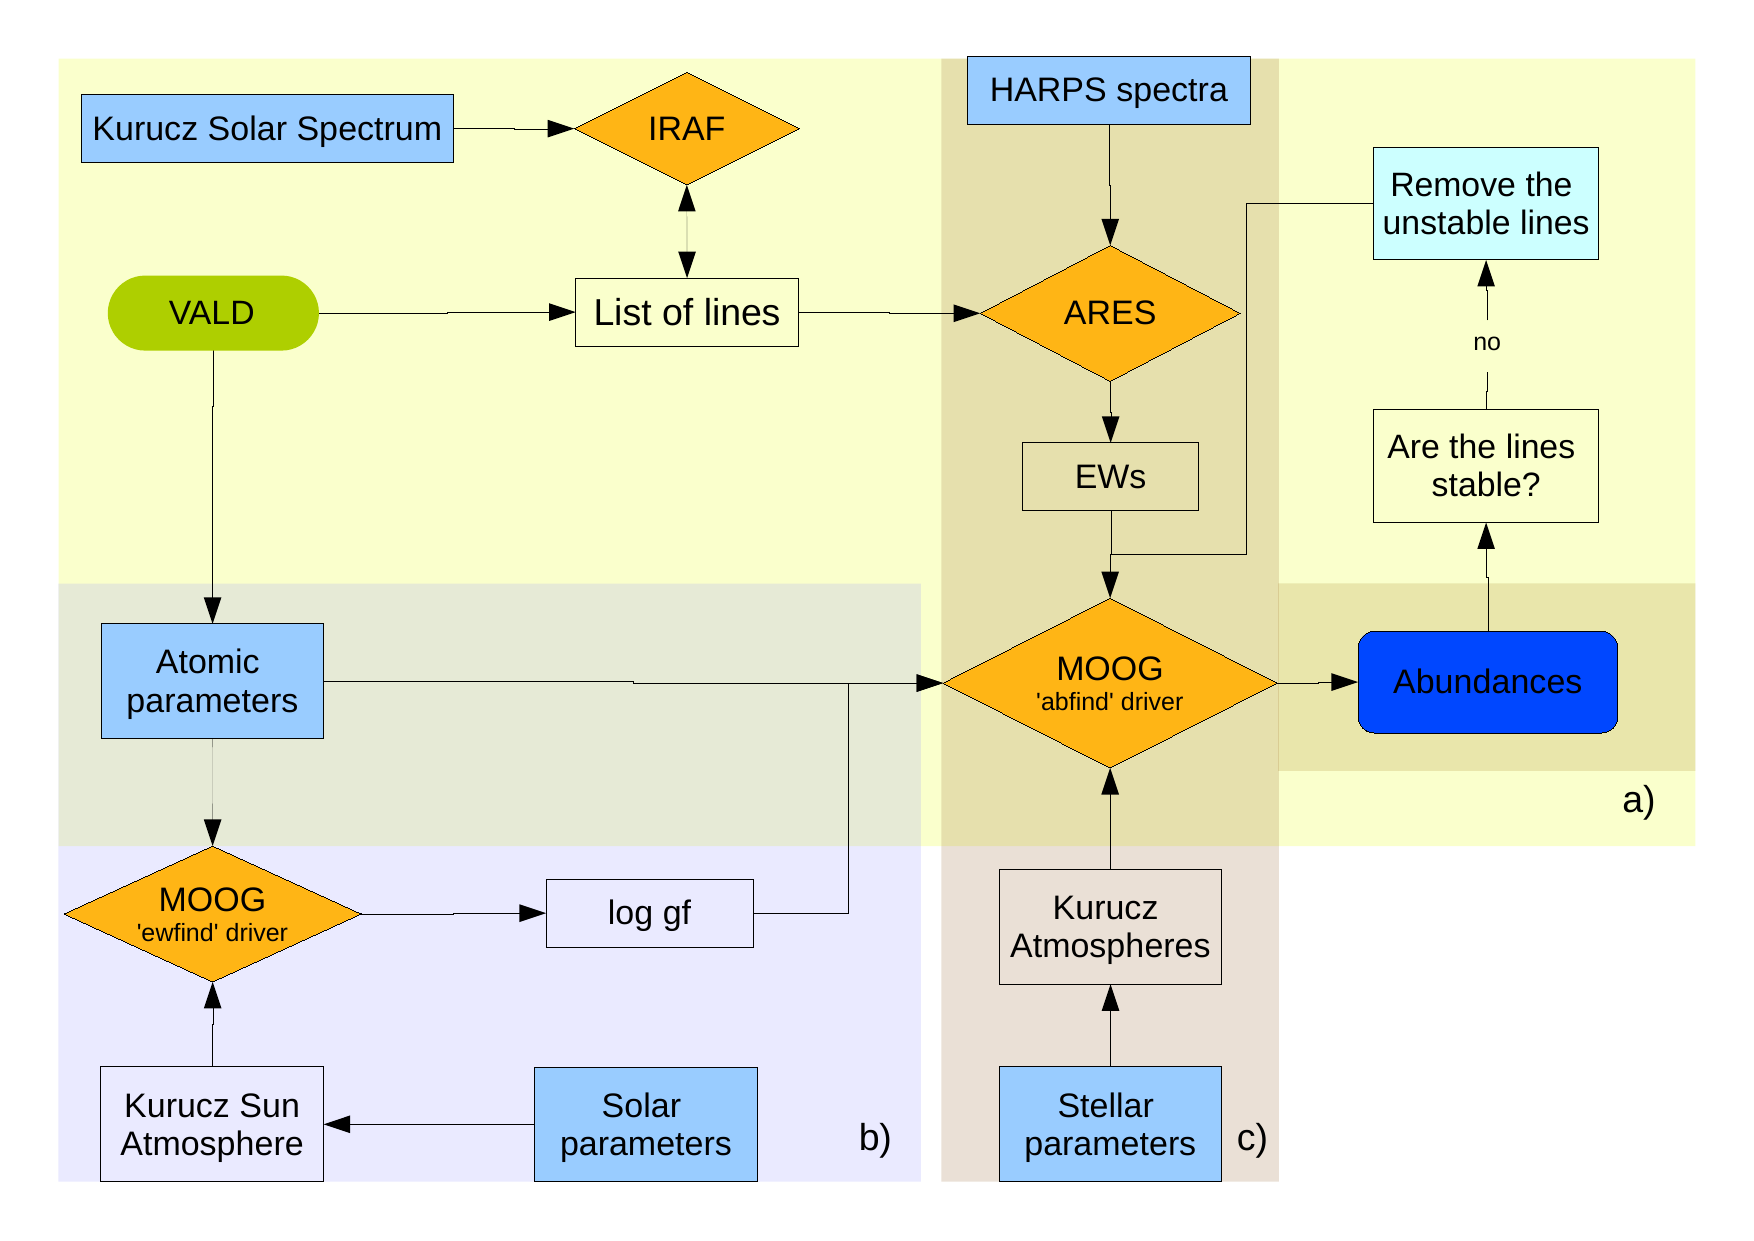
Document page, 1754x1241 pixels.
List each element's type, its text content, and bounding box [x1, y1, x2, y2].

text_box [58, 58, 1110, 1182]
text_box c) [1186, 1109, 1283, 1181]
text_box IRAF [575, 72, 800, 185]
text_box Kurucz Atmospheres [999, 869, 1222, 985]
text_box Abundances [1358, 631, 1618, 734]
text_box Remove the unstable lines [1373, 147, 1599, 260]
text_box no [1451, 320, 1524, 373]
text_box log gf [546, 879, 754, 948]
text_box MOOG 'ewfind' driver [64, 846, 362, 982]
text_box Are the lines stable? [1373, 409, 1599, 523]
text_box VALD [107, 275, 319, 351]
text_box HARPS spectra [967, 56, 1251, 125]
text_box [1110, 58, 1696, 1109]
text_box Kurucz Sun Atmosphere [100, 1066, 324, 1182]
text_box a) [1572, 771, 1671, 842]
text_box Kurucz Solar Spectrum [81, 94, 454, 163]
text_box [213, 313, 1111, 683]
text_box Solar parameters [534, 1067, 758, 1182]
text_box [213, 682, 848, 914]
text_box ARES [980, 245, 1241, 382]
text_box EWs [1022, 442, 1199, 511]
text_box [1111, 204, 1488, 683]
text_box Stellar parameters [999, 1066, 1222, 1182]
text_box MOOG 'abfind' driver [943, 598, 1278, 768]
text_box b) [808, 1109, 907, 1181]
text_box List of lines [575, 278, 799, 347]
text_box [213, 684, 1110, 1182]
text_box Atomic parameters [101, 623, 324, 739]
text_box [324, 1125, 534, 1182]
